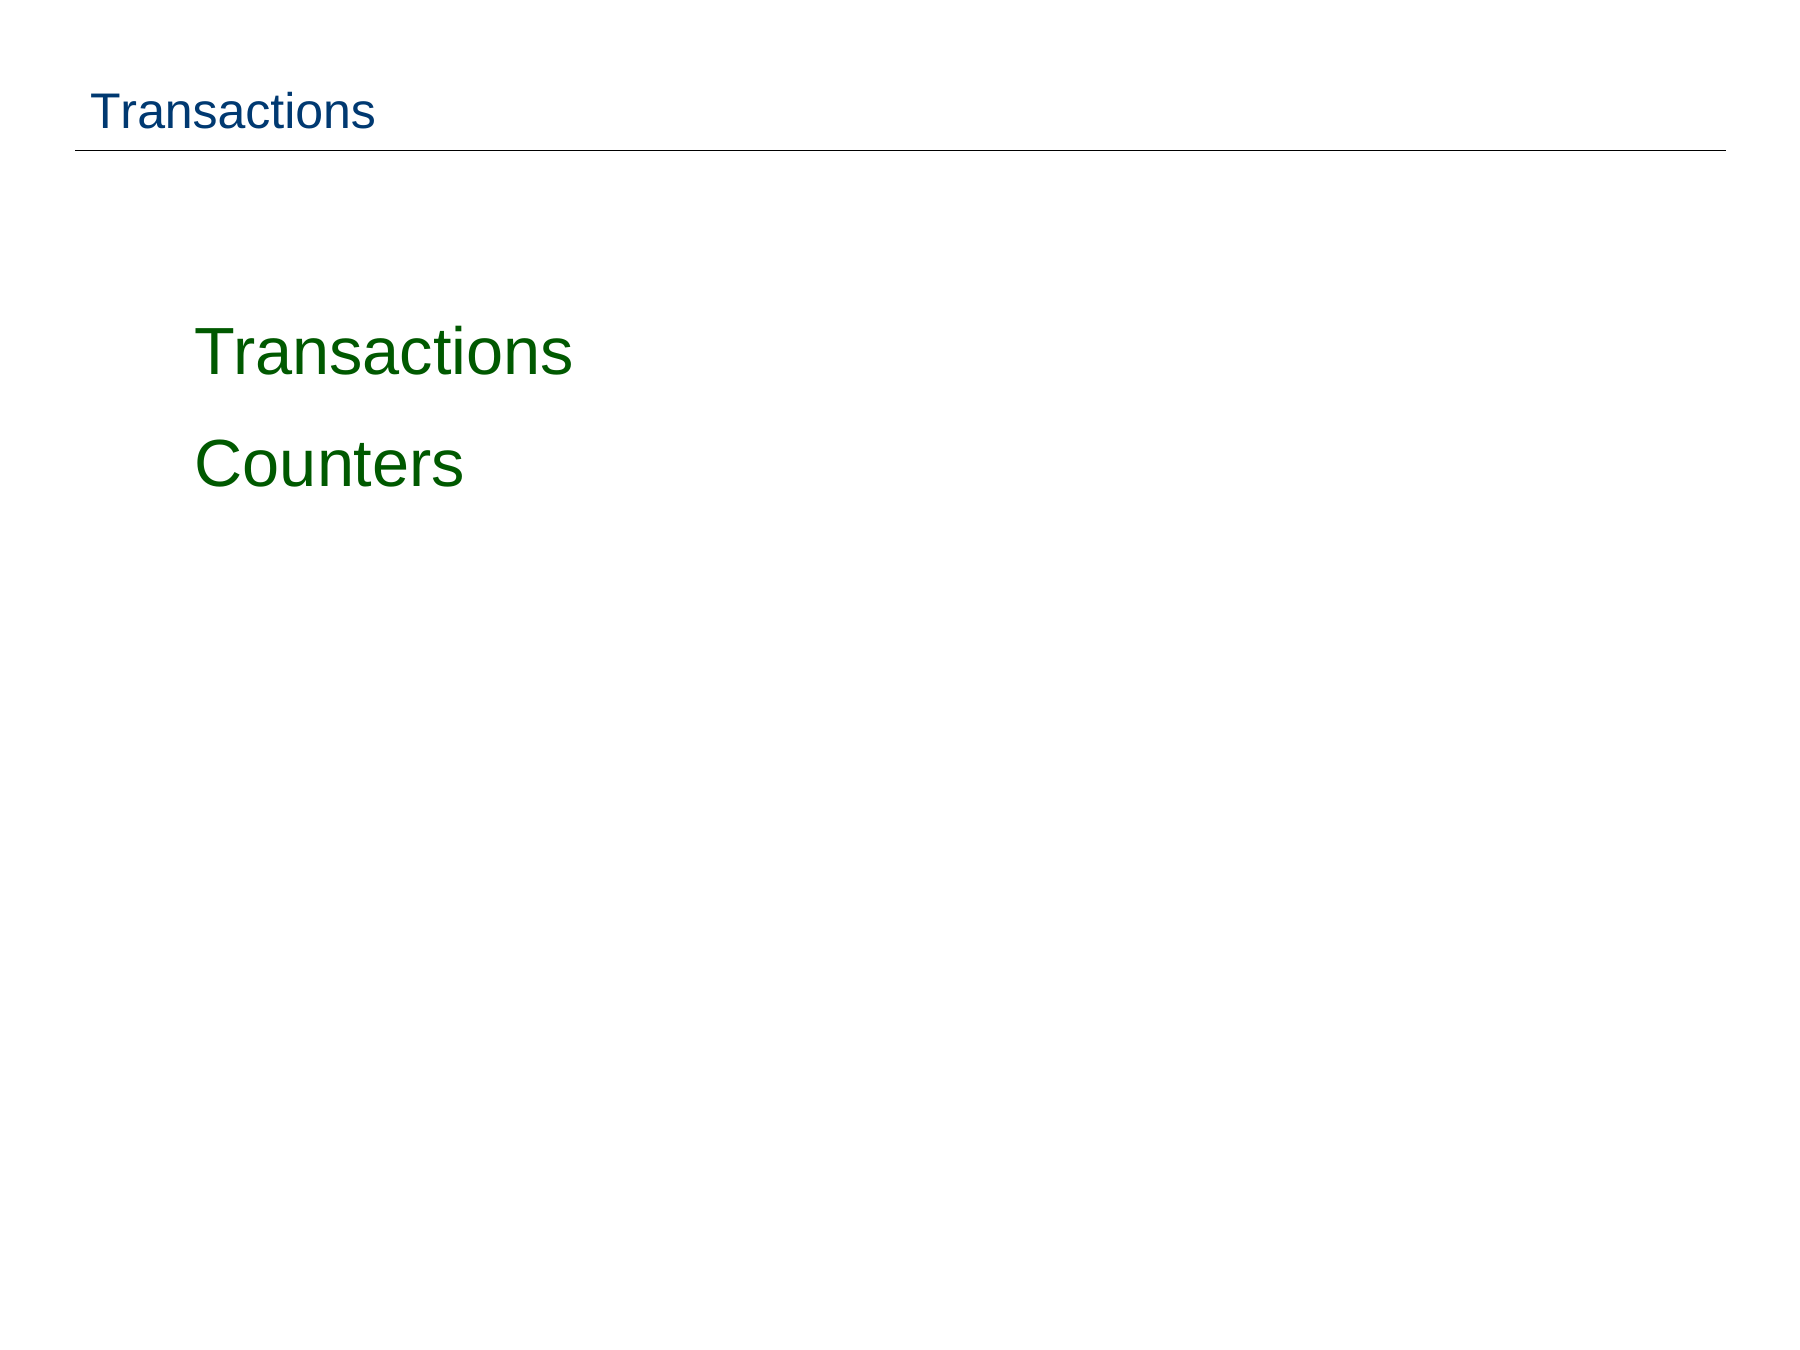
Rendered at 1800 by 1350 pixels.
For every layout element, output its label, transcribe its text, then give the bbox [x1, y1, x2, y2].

text_box Transactions Counters [179, 269, 1800, 472]
title Transactions [90, 38, 1710, 147]
